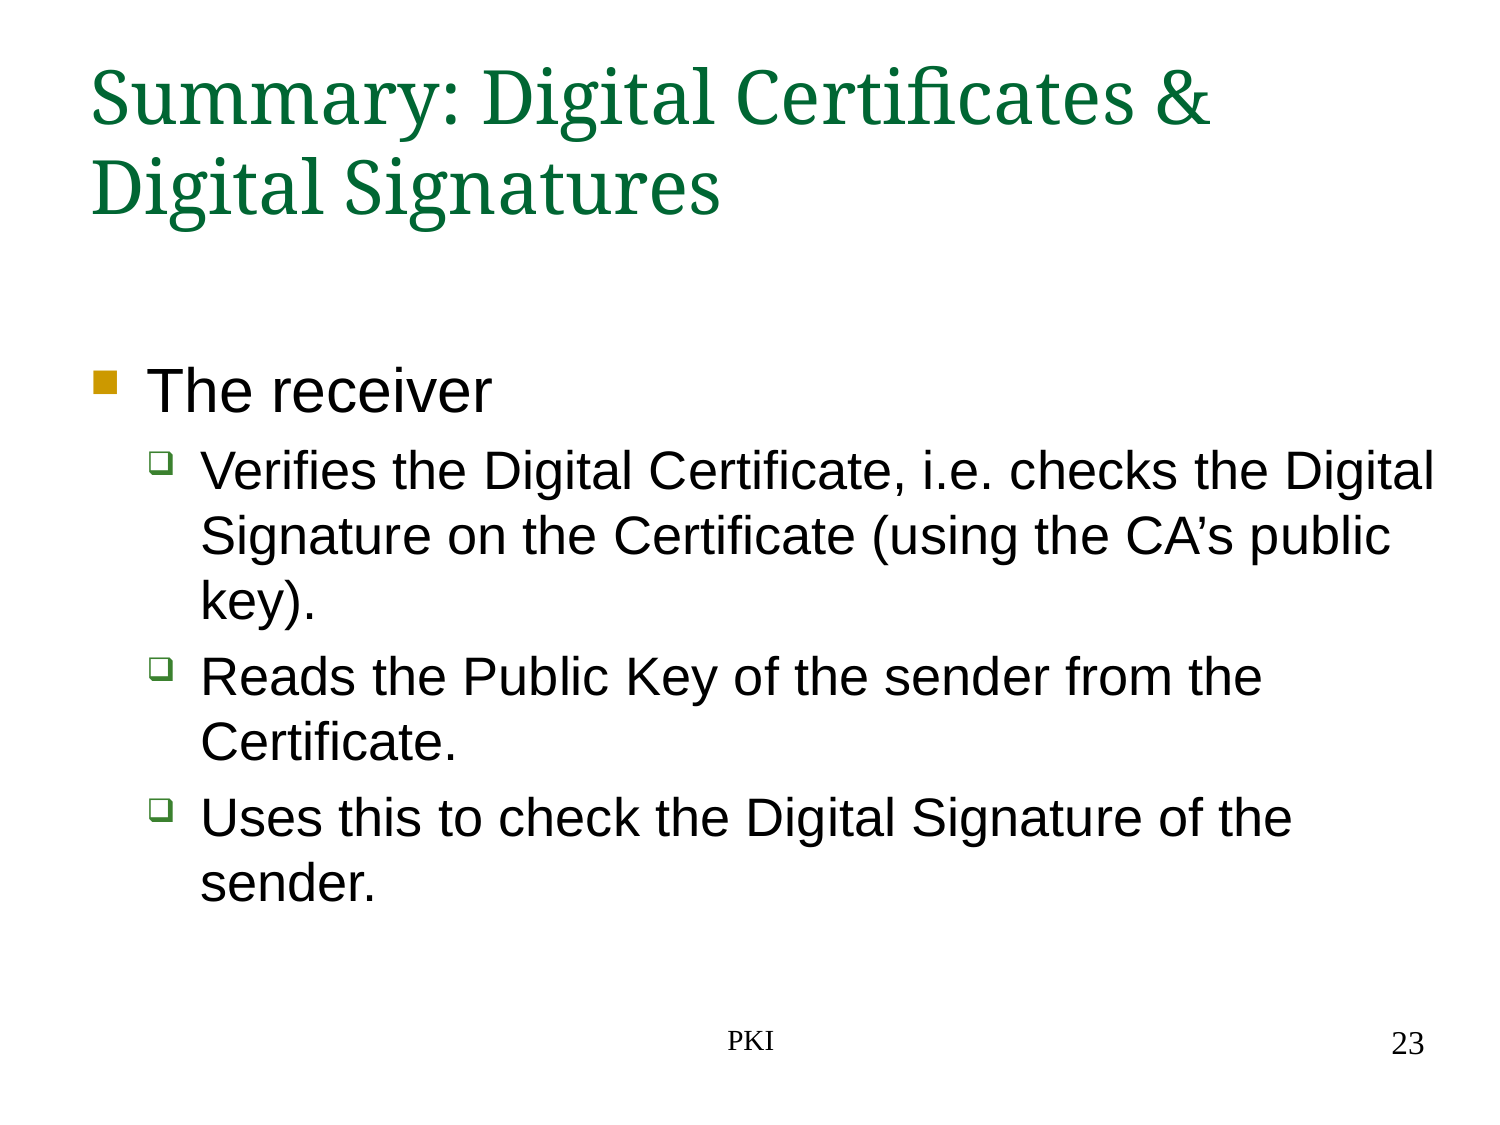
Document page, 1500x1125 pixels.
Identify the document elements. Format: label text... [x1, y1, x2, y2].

list The receiver Verifies the Digital Certificate, i.e. checks the Digital Signature on the Certificate (using the CA’s public key). Reads the Public Key of the sender from the Certificate. Uses this to check the Digital Signature of the sender. [75, 342, 1453, 981]
title Summary: Digital Certificates & Digital Signatures [75, 45, 1425, 233]
